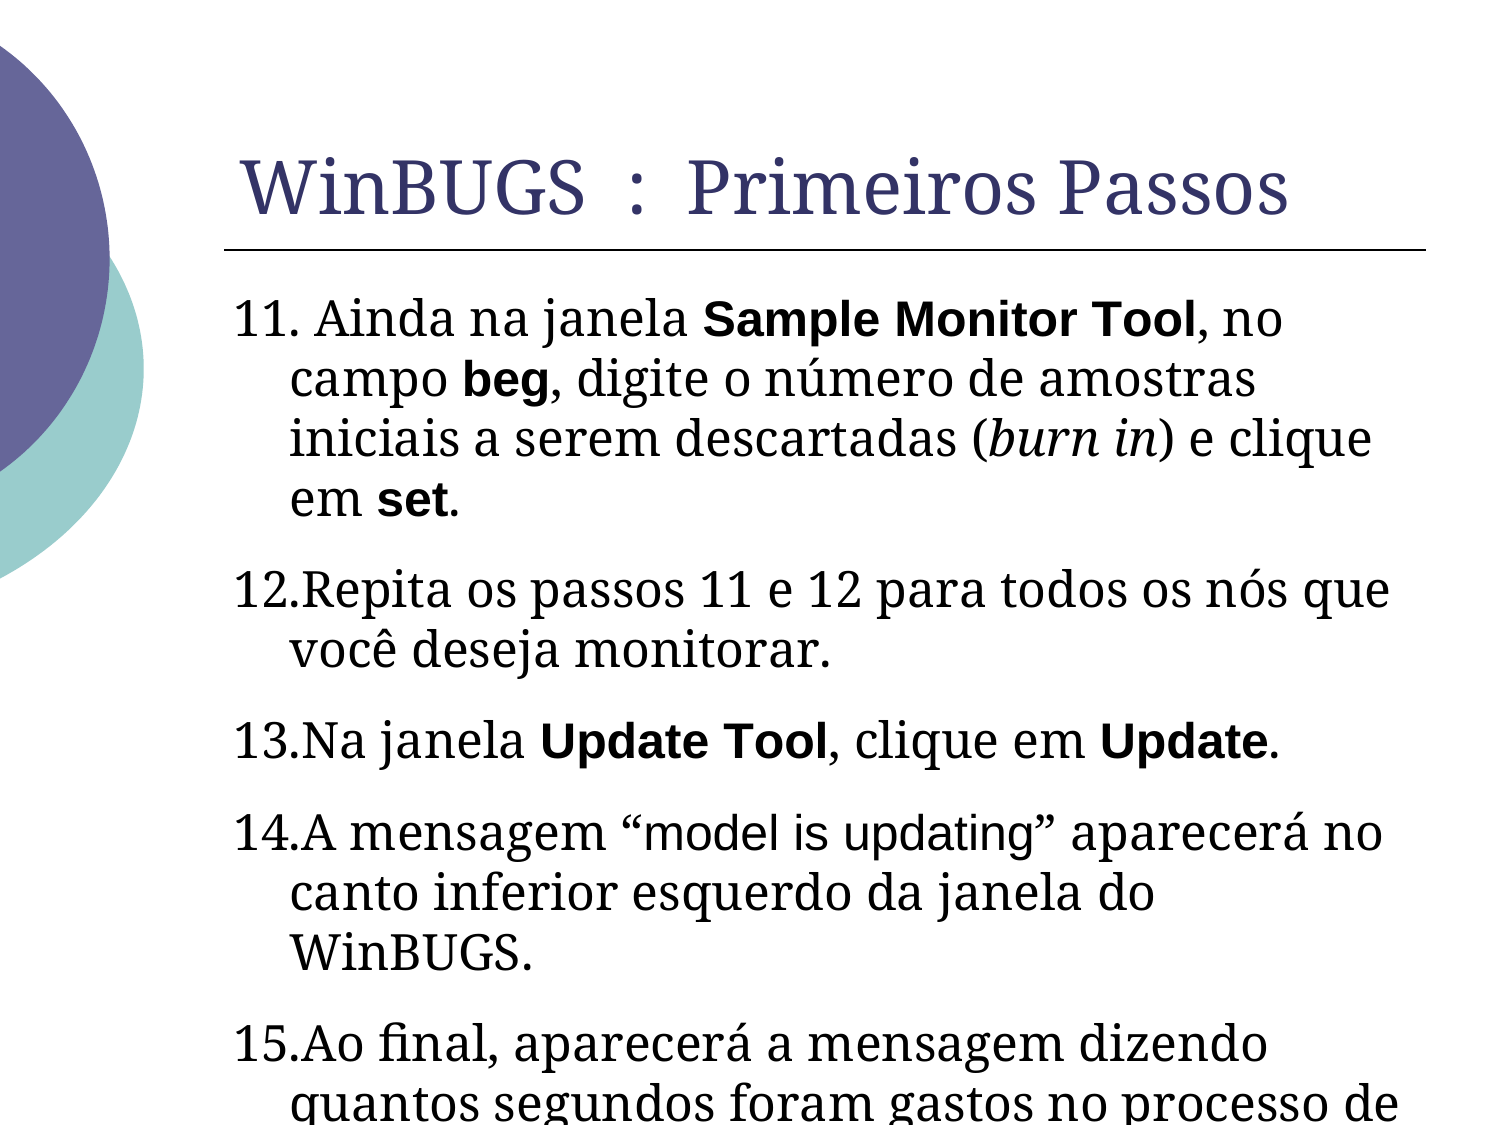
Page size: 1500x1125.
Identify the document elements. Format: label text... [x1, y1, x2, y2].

text_box Ainda na janela Sample Monitor Tool, no campo beg, digite o número de amostras iniciais a serem descartadas (burn in) e clique em set. Repita os passos 11 e 12 para todos os nós que você deseja monitorar. Na janela Update Tool, clique em Update. A mensagem “model is updating” aparecerá no canto inferior esquerdo da janela do WinBUGS. Ao final, aparecerá a mensagem dizendo quantos segundos foram gastos no processo de amostragem. [218, 278, 1424, 1125]
title WinBUGS : Primeiros Passos [224, 49, 1425, 237]
